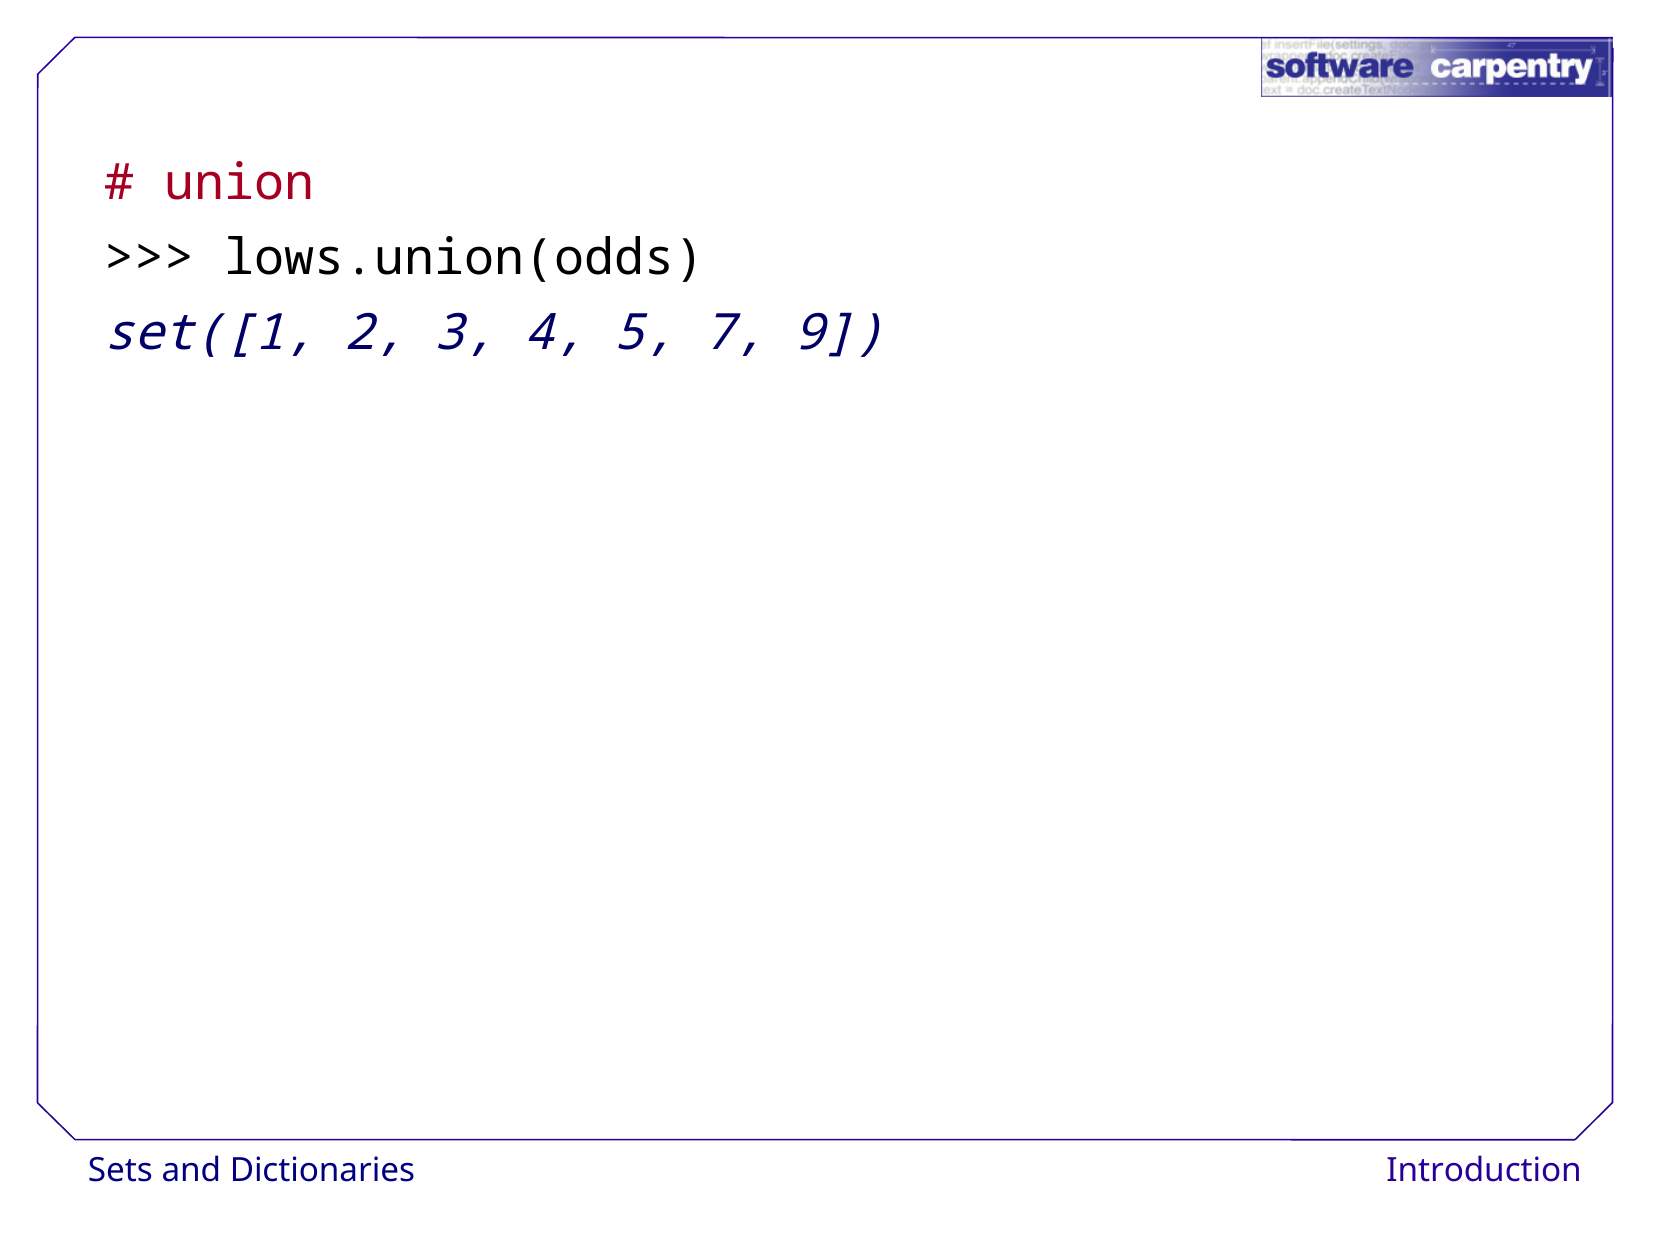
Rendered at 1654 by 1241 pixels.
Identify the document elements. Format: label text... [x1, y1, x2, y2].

picture [1261, 39, 1613, 97]
text_box # union >>> lows.union(odds) set([1, 2, 3, 4, 5, 7, 9]) [89, 126, 1512, 971]
